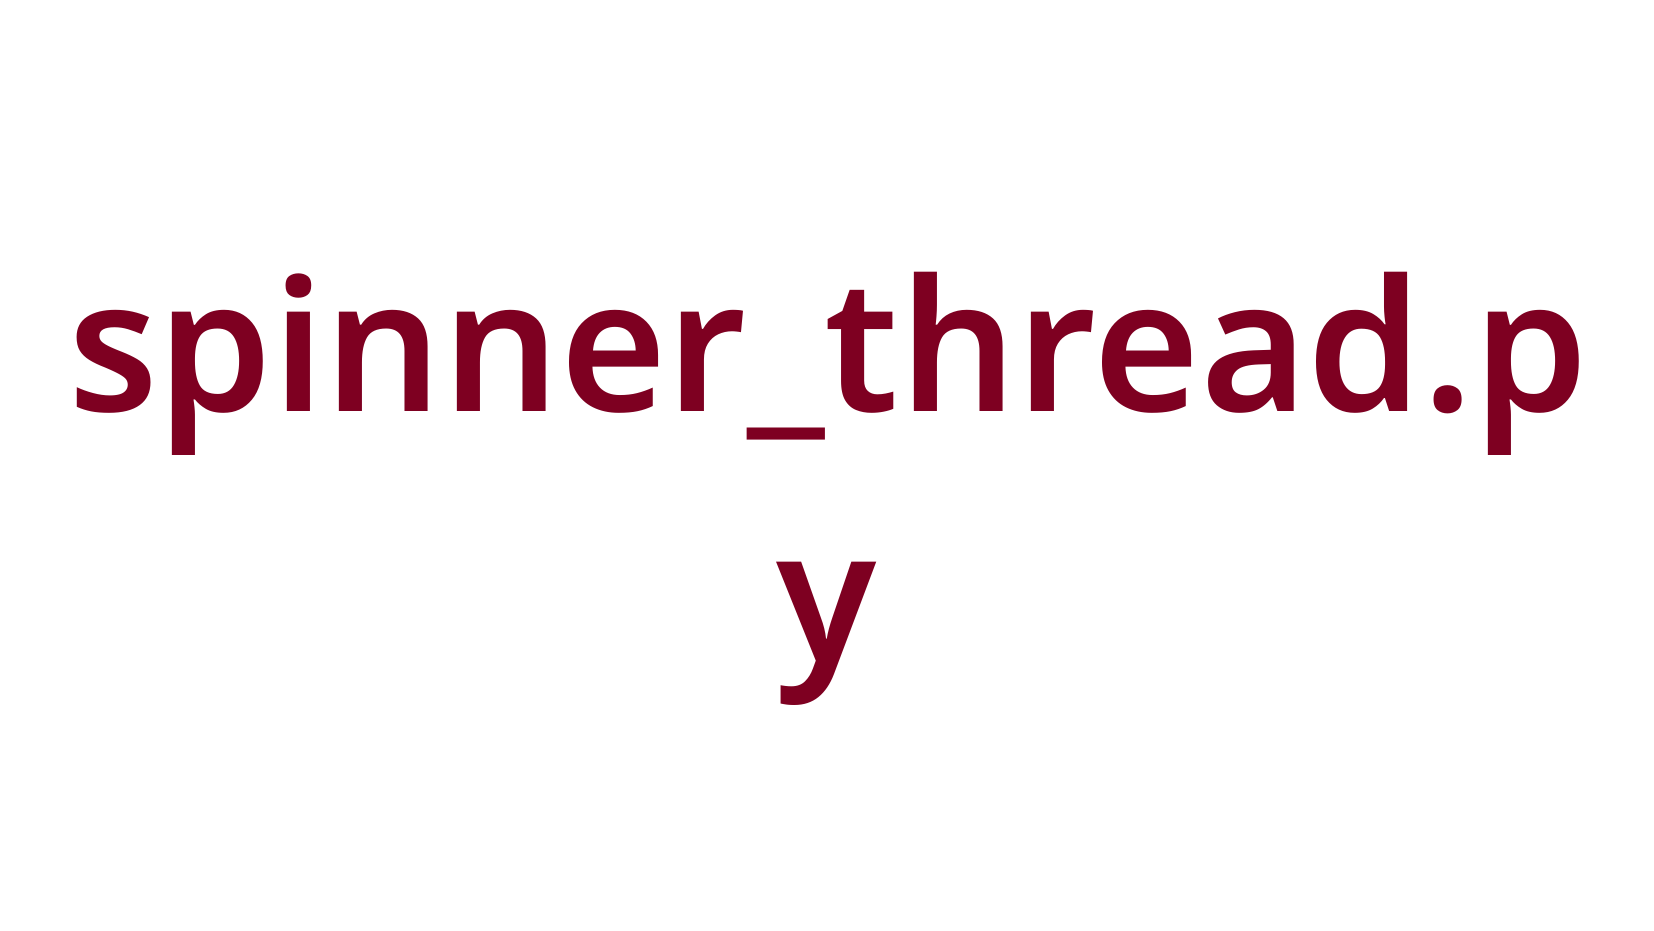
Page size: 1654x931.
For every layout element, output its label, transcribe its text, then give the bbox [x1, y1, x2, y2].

title spinner_thread.py [59, 373, 1595, 557]
